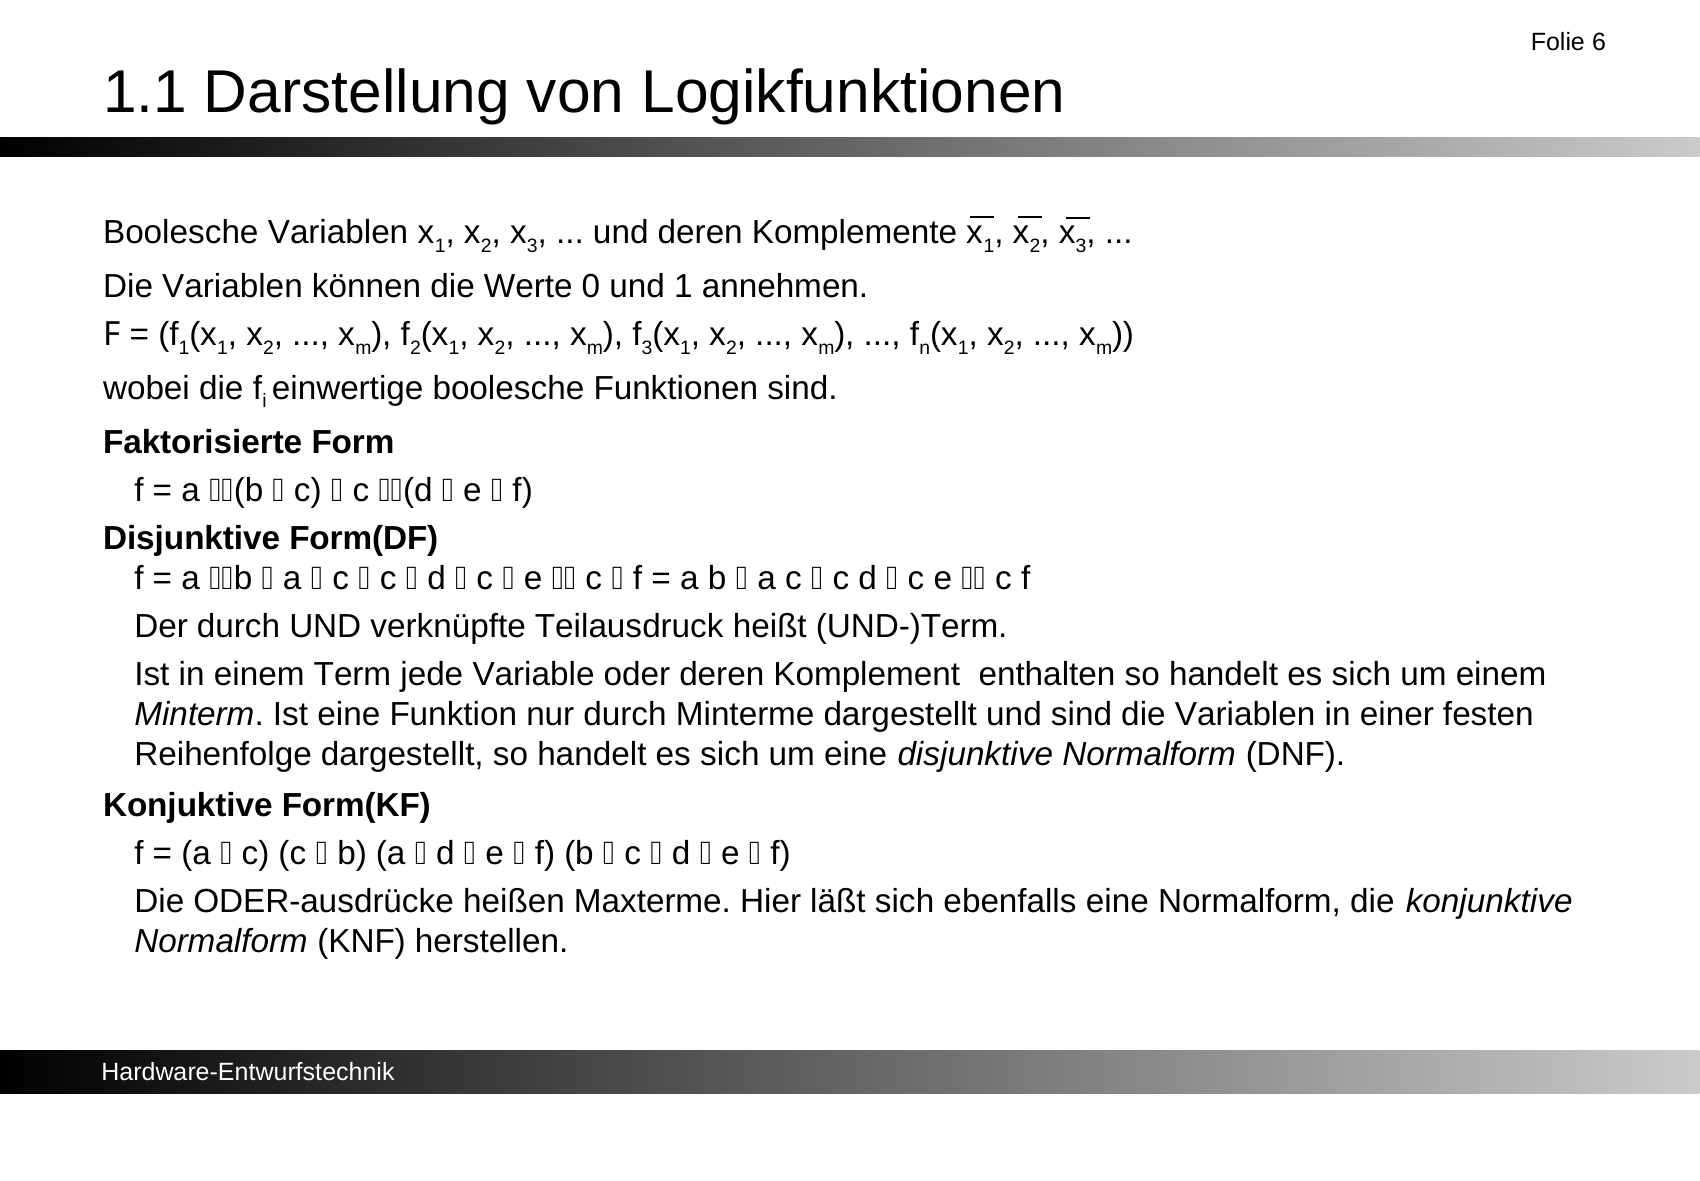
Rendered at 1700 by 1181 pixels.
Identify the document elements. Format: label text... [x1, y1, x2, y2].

list Boolesche Variablen x1, x2, x3, ... und deren Komplemente x1, x2, x3, ... Die Variablen können die Werte 0 und 1 annehmen. F = (f1(x1, x2, ..., xm), f2(x1, x2, ..., xm), f3(x1, x2, ..., xm), ..., fn(x1, x2, ..., xm)) wobei die fi einwertige boolesche Funktionen sind. Faktorisierte Form f = a (b  c)  c (d  e  f) Disjunktive Form(DF) f = a b  a  c  c  d  c  e  c  f = a b  a c  c d  c e  c f Der durch UND verknüpfte Teilausdruck heißt (UND-)Term. Ist in einem Term jede Variable oder deren Komplement enthalten so handelt es sich um einem Minterm. Ist eine Funktion nur durch Minterme dargestellt und sind die Variablen in einer festen Reihenfolge dargestellt, so handelt es sich um eine disjunktive Normalform (DNF). Konjuktive Form(KF) f = (a  c) (c  b) (a  d  e  f) (b  c  d  e  f) Die ODER-ausdrücke heißen Maxterme. Hier läßt sich ebenfalls eine Normalform, die konjunktive Normalform (KNF) herstellen. [87, 202, 1613, 1022]
title 1.1 Darstellung von Logikfunktionen [87, 36, 1421, 142]
